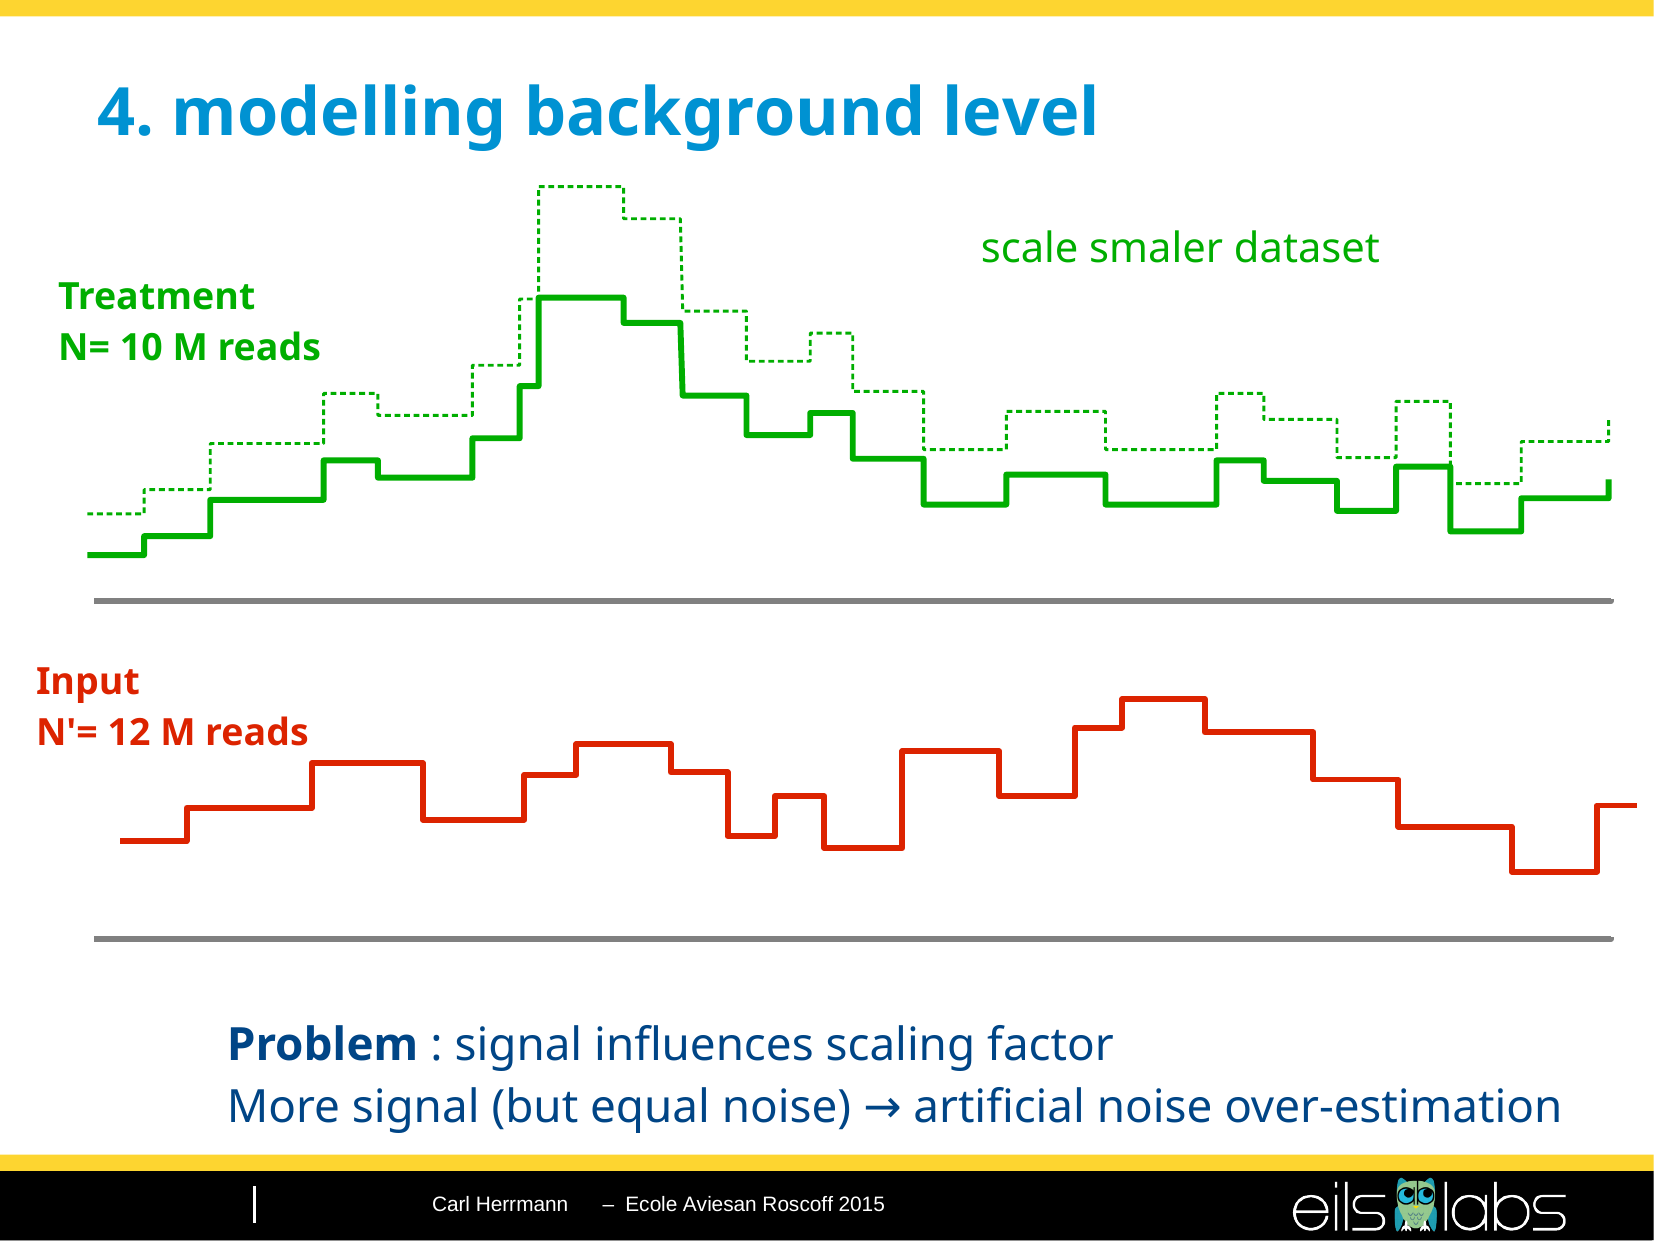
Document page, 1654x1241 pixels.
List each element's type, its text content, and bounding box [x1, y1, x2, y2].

text_box Input N'= 12 M reads [21, 647, 325, 765]
text_box Problem : signal influences scaling factor More signal (but equal noise) → artificial noise over-estimation [212, 1003, 1567, 1144]
title 4. modelling background level [82, 61, 1571, 168]
picture [1292, 1177, 1566, 1232]
text_box scale smaler dataset [966, 210, 1393, 283]
text_box Treatment N= 10 M reads [43, 262, 337, 380]
